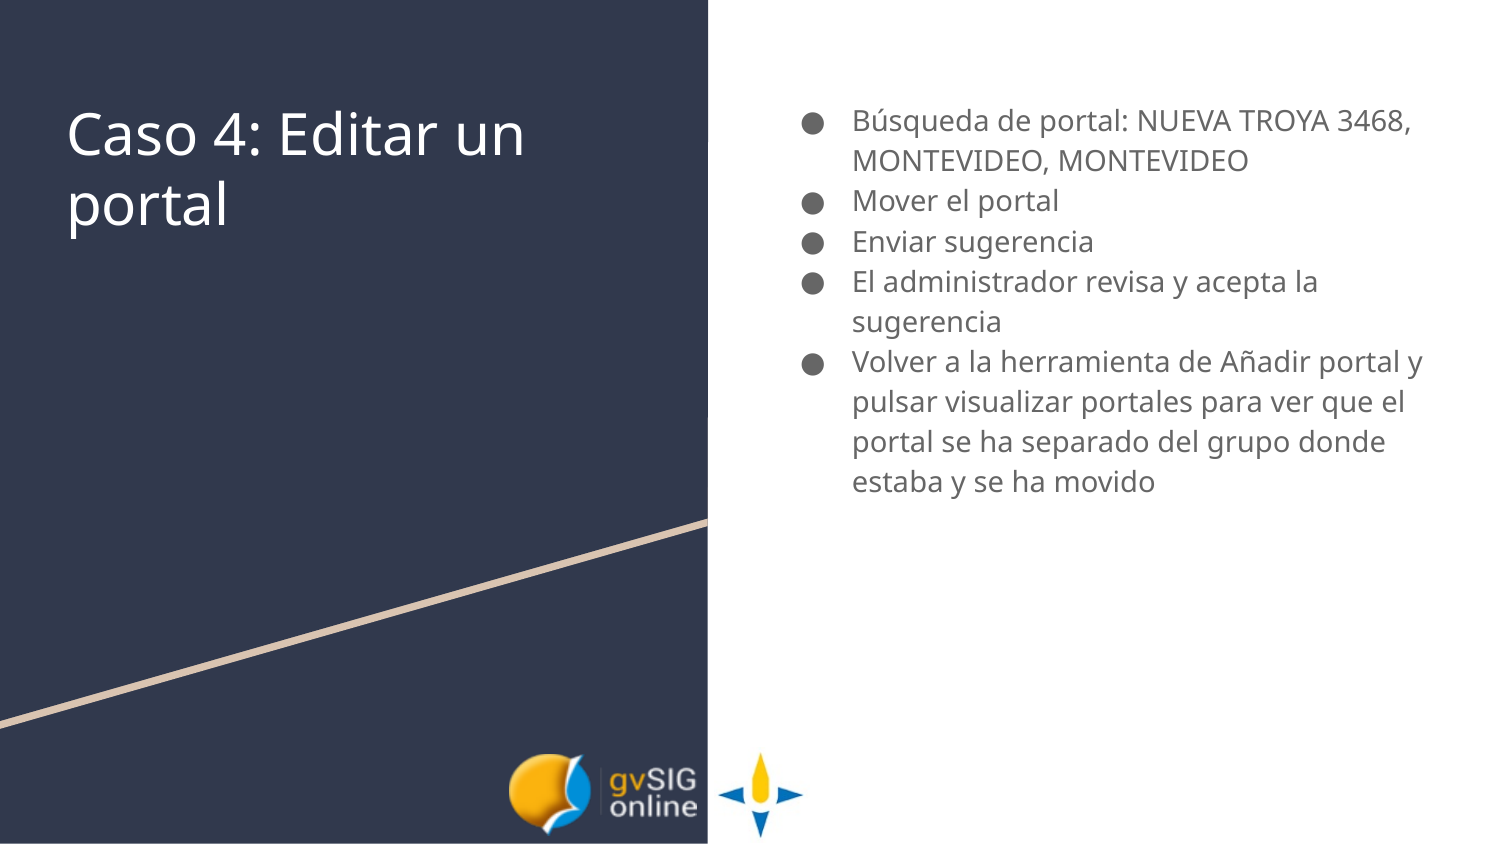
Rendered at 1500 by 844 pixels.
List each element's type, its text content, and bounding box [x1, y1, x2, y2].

picture [714, 747, 810, 843]
picture [509, 754, 697, 836]
list Búsqueda de portal: NUEVA TROYA 3468, MONTEVIDEO, MONTEVIDEO Mover el portal Enviar sugerencia El administrador revisa y acepta la sugerencia Volver a la herramienta de Añadir portal y pulsar visualizar portales para ver que el portal se ha separado del grupo donde estaba y se ha movido [761, 82, 1446, 755]
title Caso 4: Editar un portal [51, 82, 660, 494]
